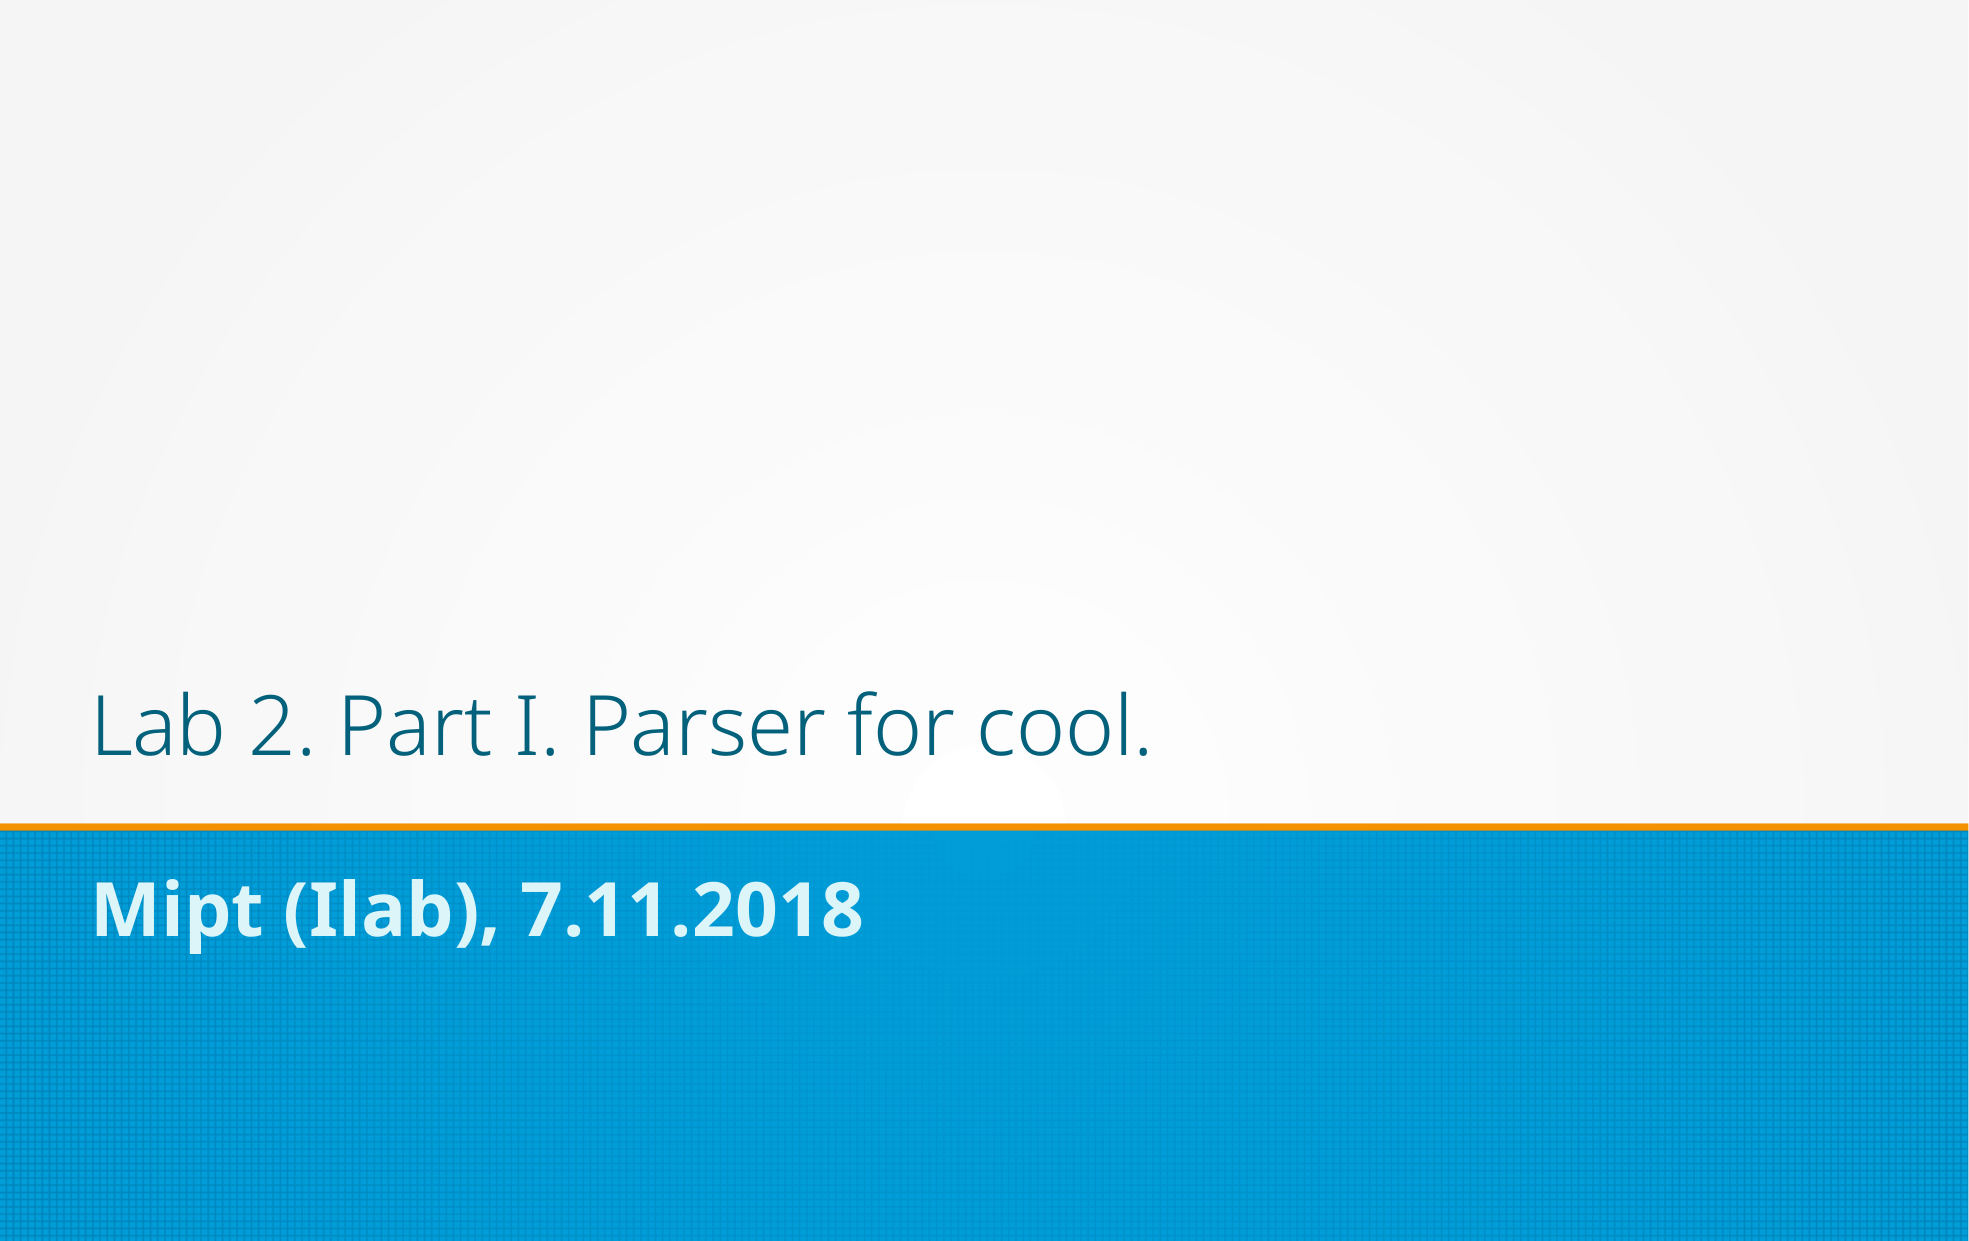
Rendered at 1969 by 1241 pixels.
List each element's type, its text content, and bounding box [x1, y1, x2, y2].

picture [0, 0, 1969, 830]
subtitle Mipt (Ilab), 7.11.2018 [90, 855, 1861, 1111]
title Lab 2. Part I. Parser for cool. [90, 49, 1862, 781]
